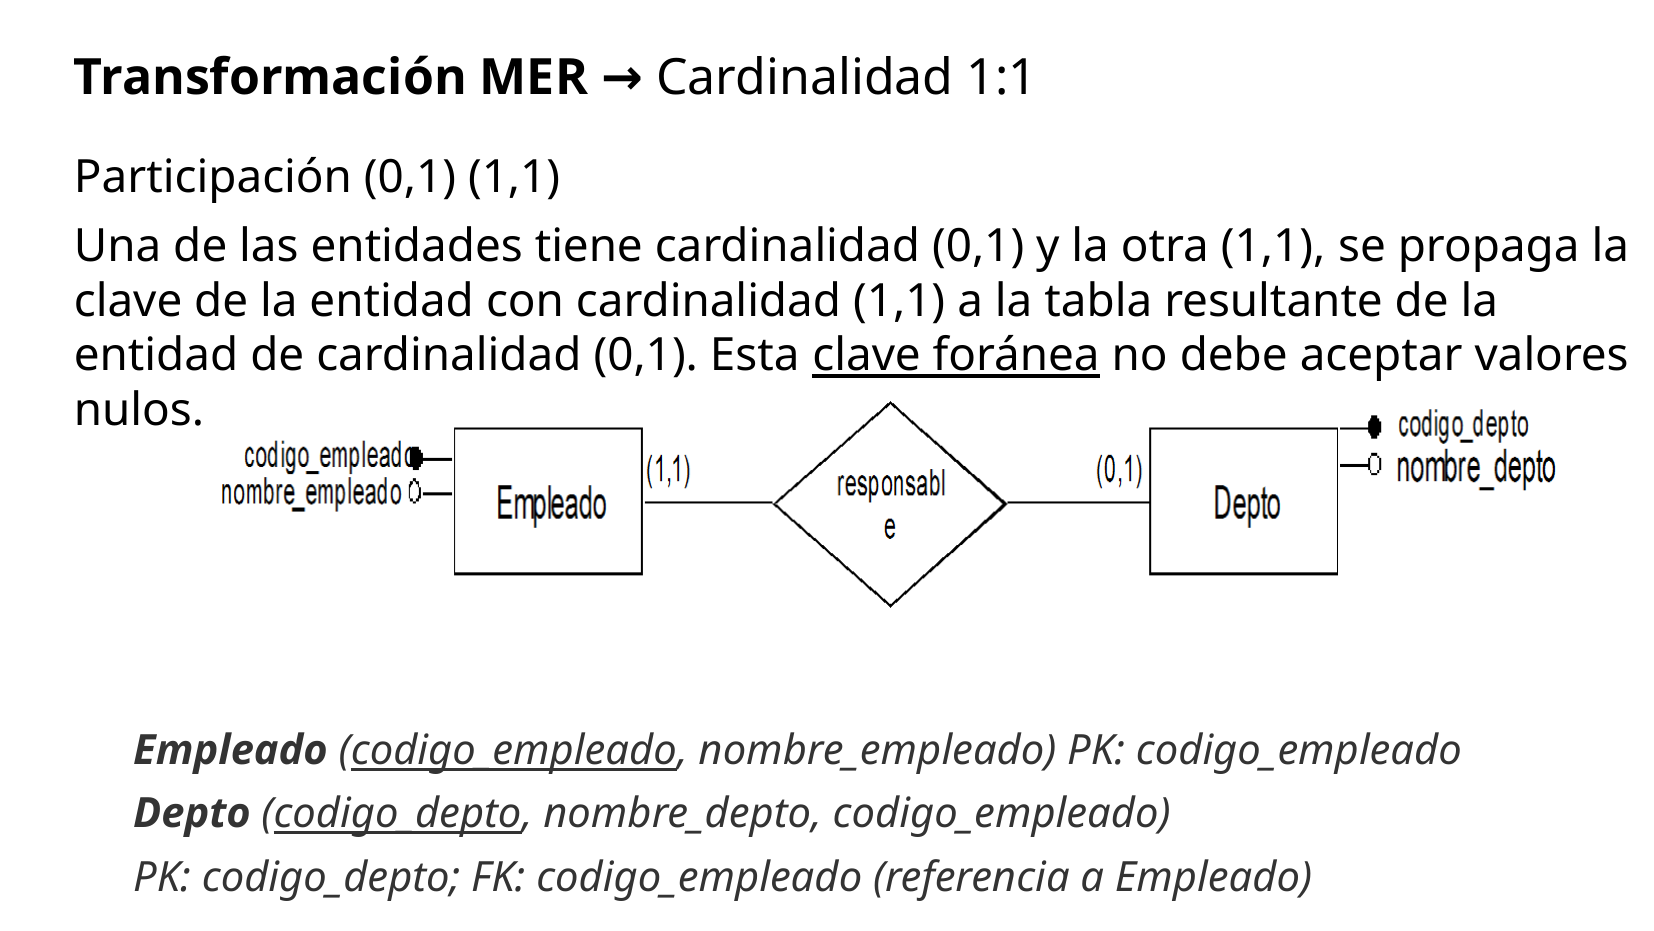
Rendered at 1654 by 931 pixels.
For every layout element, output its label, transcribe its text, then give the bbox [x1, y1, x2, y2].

picture [213, 387, 1562, 624]
text_box Transformación MER → Cardinalidad 1:1 Participación (0,1) (1,1) Una de las entidades tiene cardinalidad (0,1) y la otra (1,1), se propaga la clave de la entidad con cardinalidad (1,1) a la tabla resultante de la entidad de cardinalidad (0,1). Esta clave foránea no debe aceptar valores nulos. Empleado (codigo_empleado, nombre_empleado) PK: codigo_empleado Depto (codigo_depto, nombre_depto, codigo_empleado) PK: codigo_depto; FK: codigo_empleado (referencia a Empleado) [59, 37, 1646, 815]
